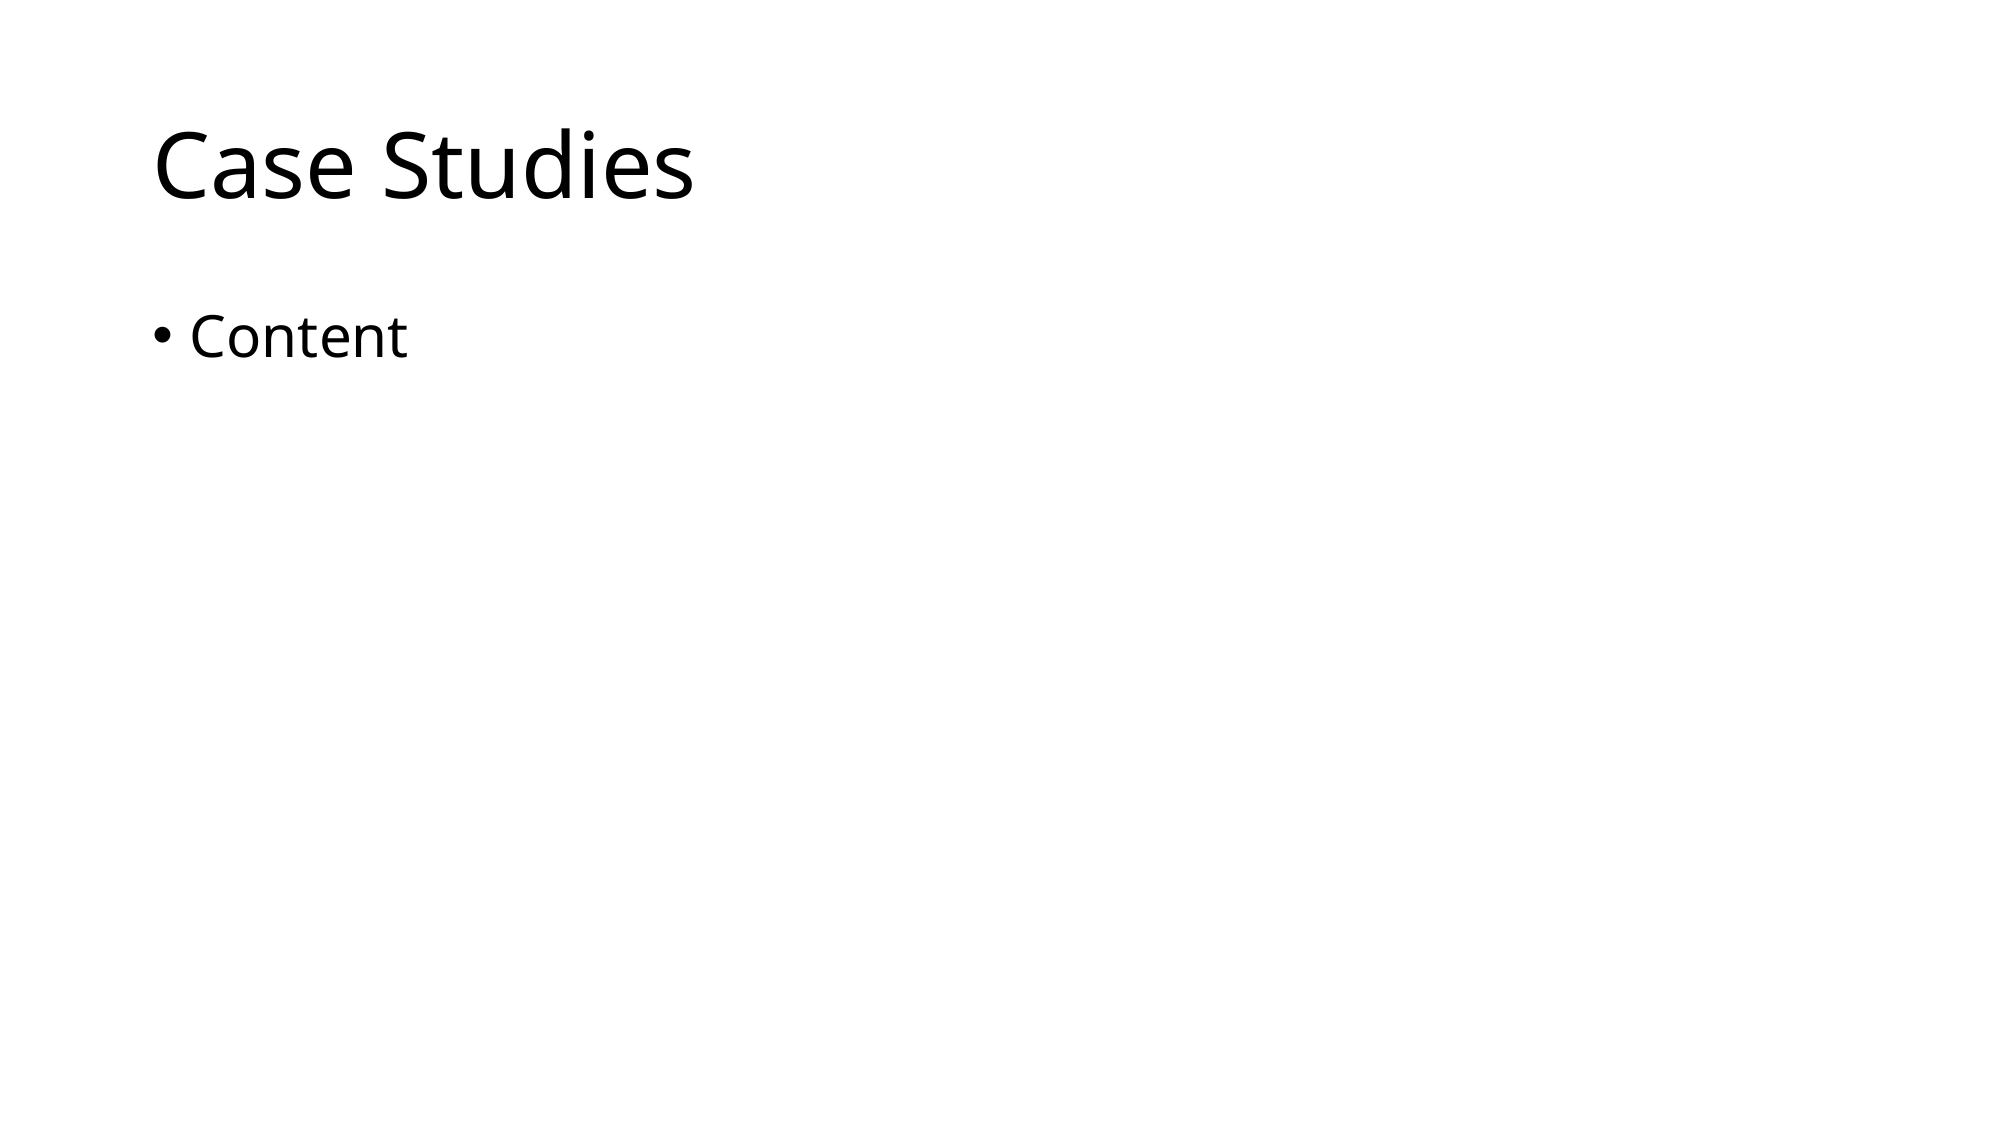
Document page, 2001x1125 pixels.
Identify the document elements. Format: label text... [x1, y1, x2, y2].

list Content [137, 299, 1863, 1014]
title Case Studies [137, 59, 1863, 278]
